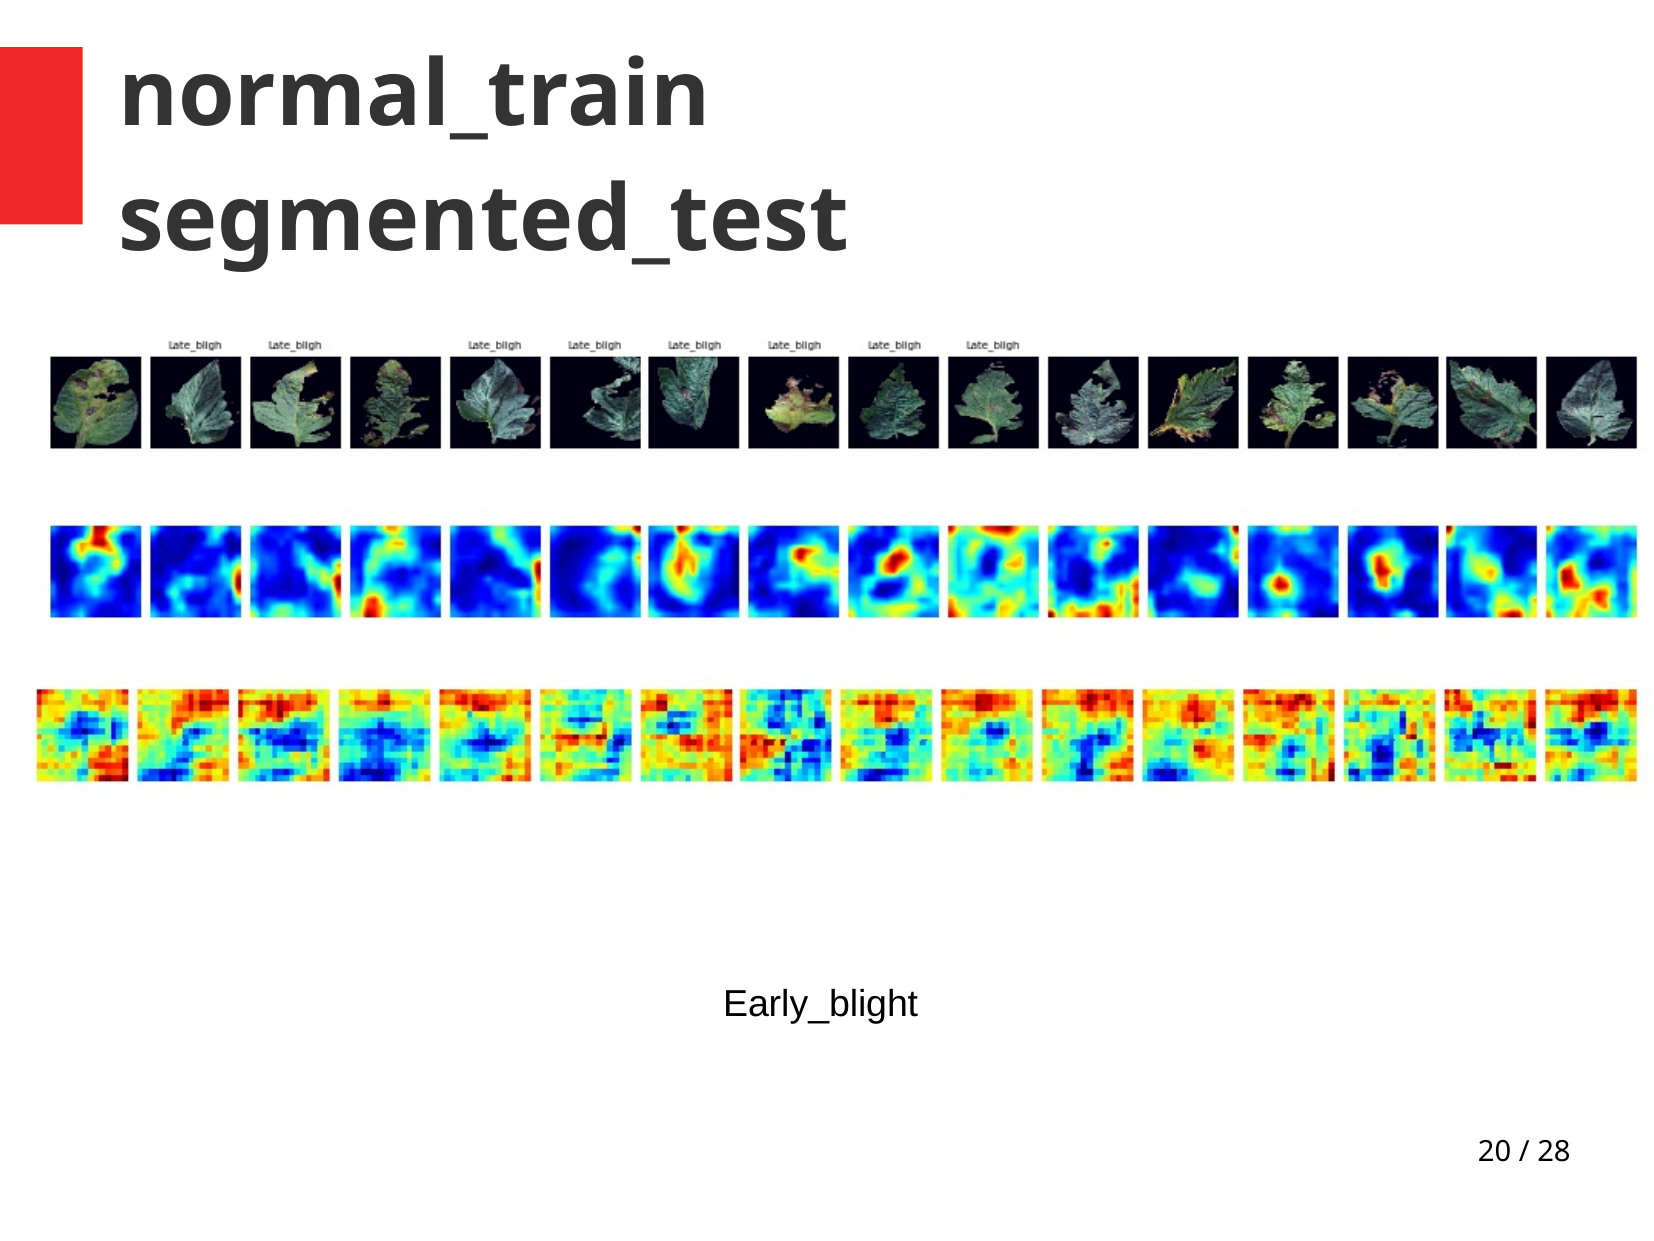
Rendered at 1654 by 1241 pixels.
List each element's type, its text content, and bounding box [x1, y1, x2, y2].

text_box Early_blight [708, 975, 934, 1032]
picture [0, 509, 1654, 655]
picture [0, 329, 1654, 486]
title normal_train segmented_test [118, 45, 1571, 260]
picture [0, 674, 1654, 819]
